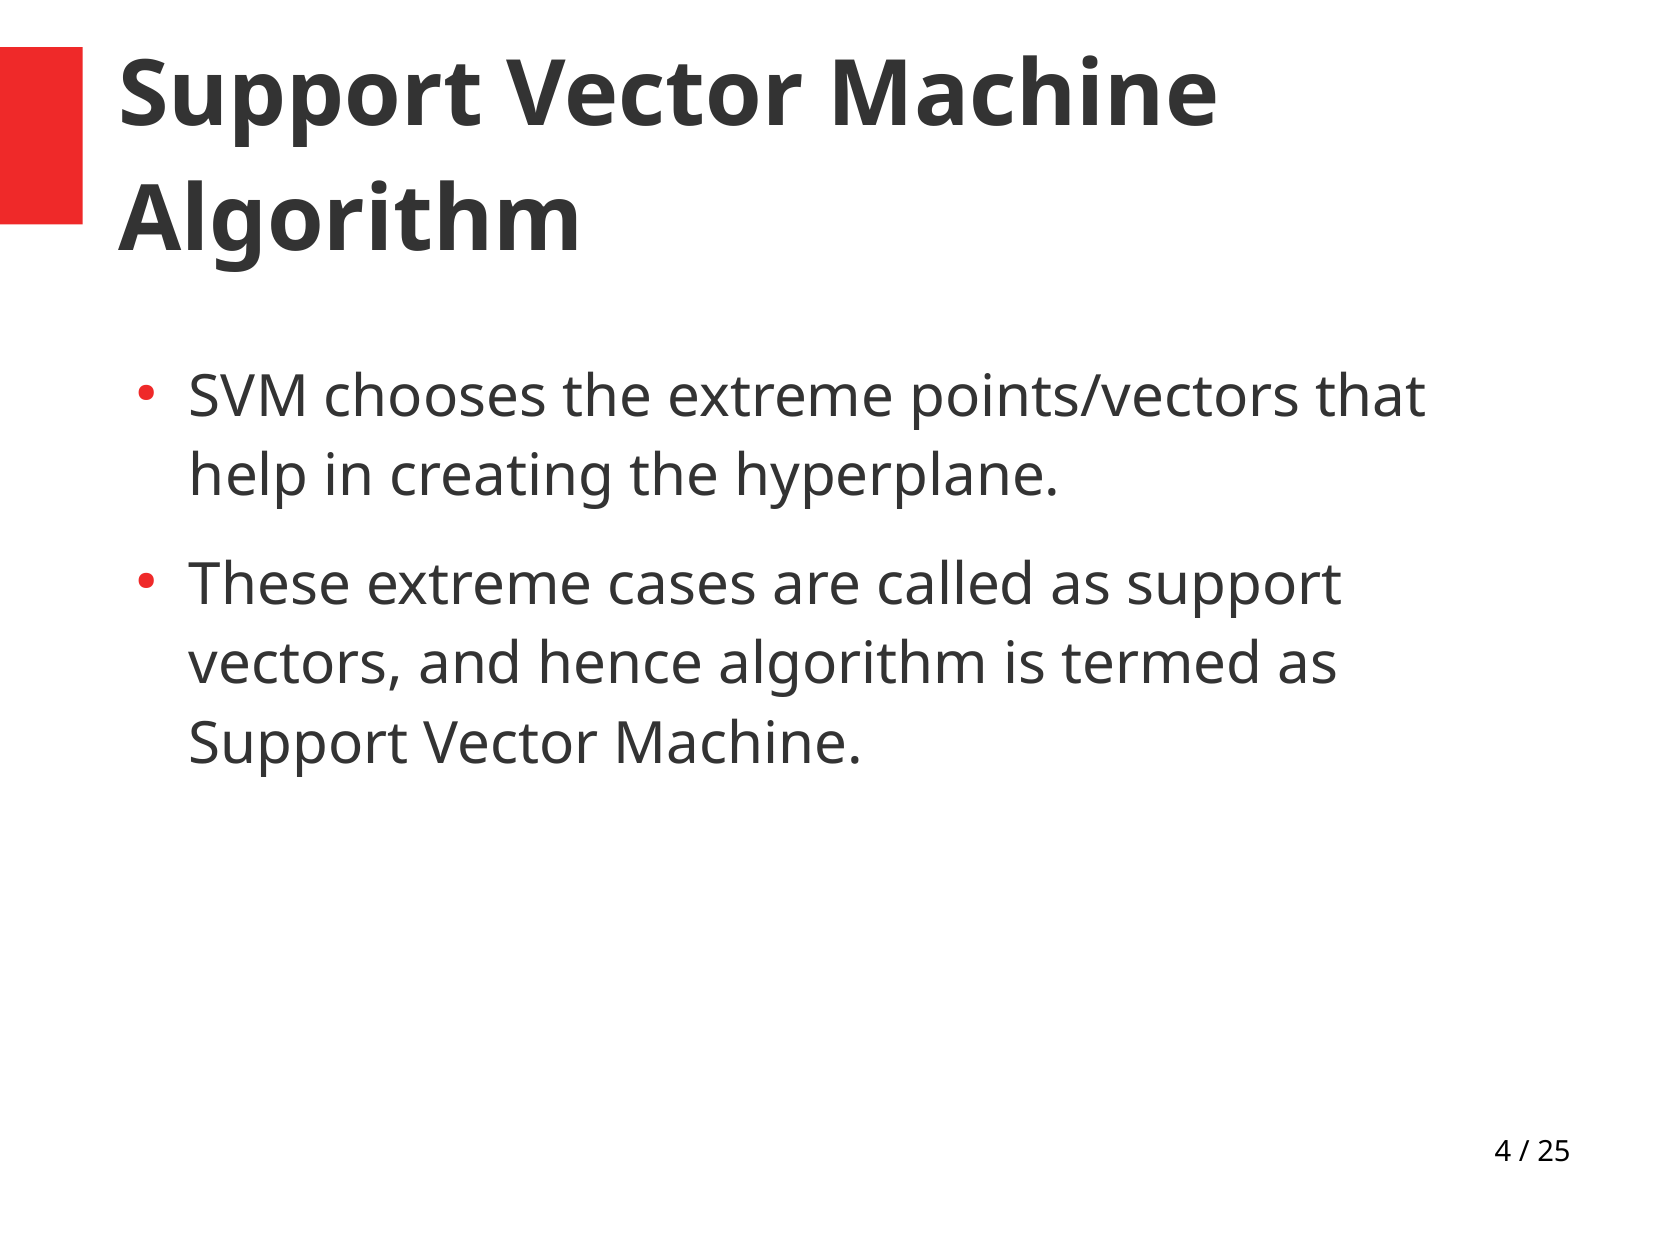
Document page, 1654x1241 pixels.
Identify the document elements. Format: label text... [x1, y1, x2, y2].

list SVM chooses the extreme points/vectors that help in creating the hyperplane. These extreme cases are called as support vectors, and hence algorithm is termed as Support Vector Machine. [118, 354, 1536, 1074]
title Support Vector Machine Algorithm [118, 28, 1571, 278]
